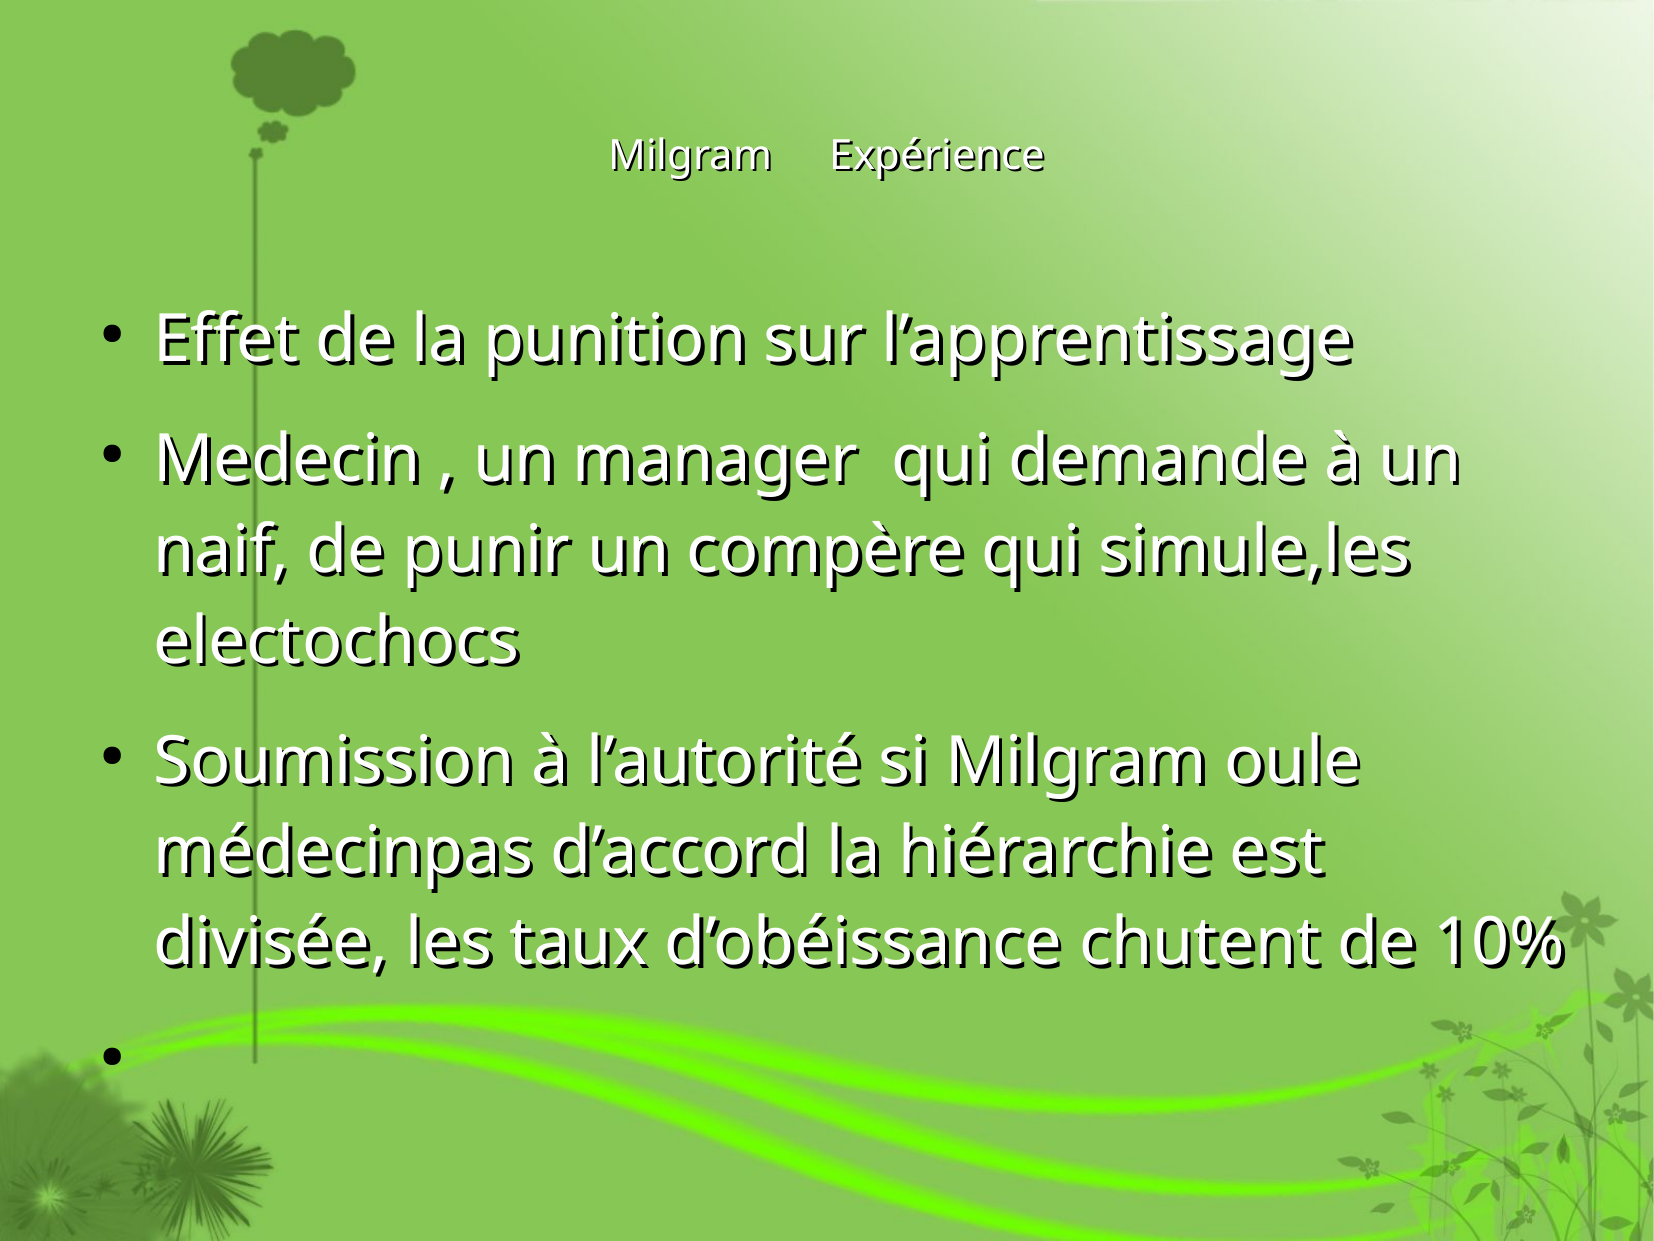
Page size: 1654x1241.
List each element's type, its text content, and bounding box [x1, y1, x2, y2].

list Effet de la punition sur l’apprentissage Medecin , un manager qui demande à un naif, de punir un compère qui simule,les electochocs Soumission à l’autorité si Milgram oule médecinpas d’accord la hiérarchie est divisée, les taux d’obéissance chutent de 10% [82, 290, 1571, 1010]
title Milgram Expérience [82, 49, 1571, 257]
picture [0, 0, 1654, 1241]
